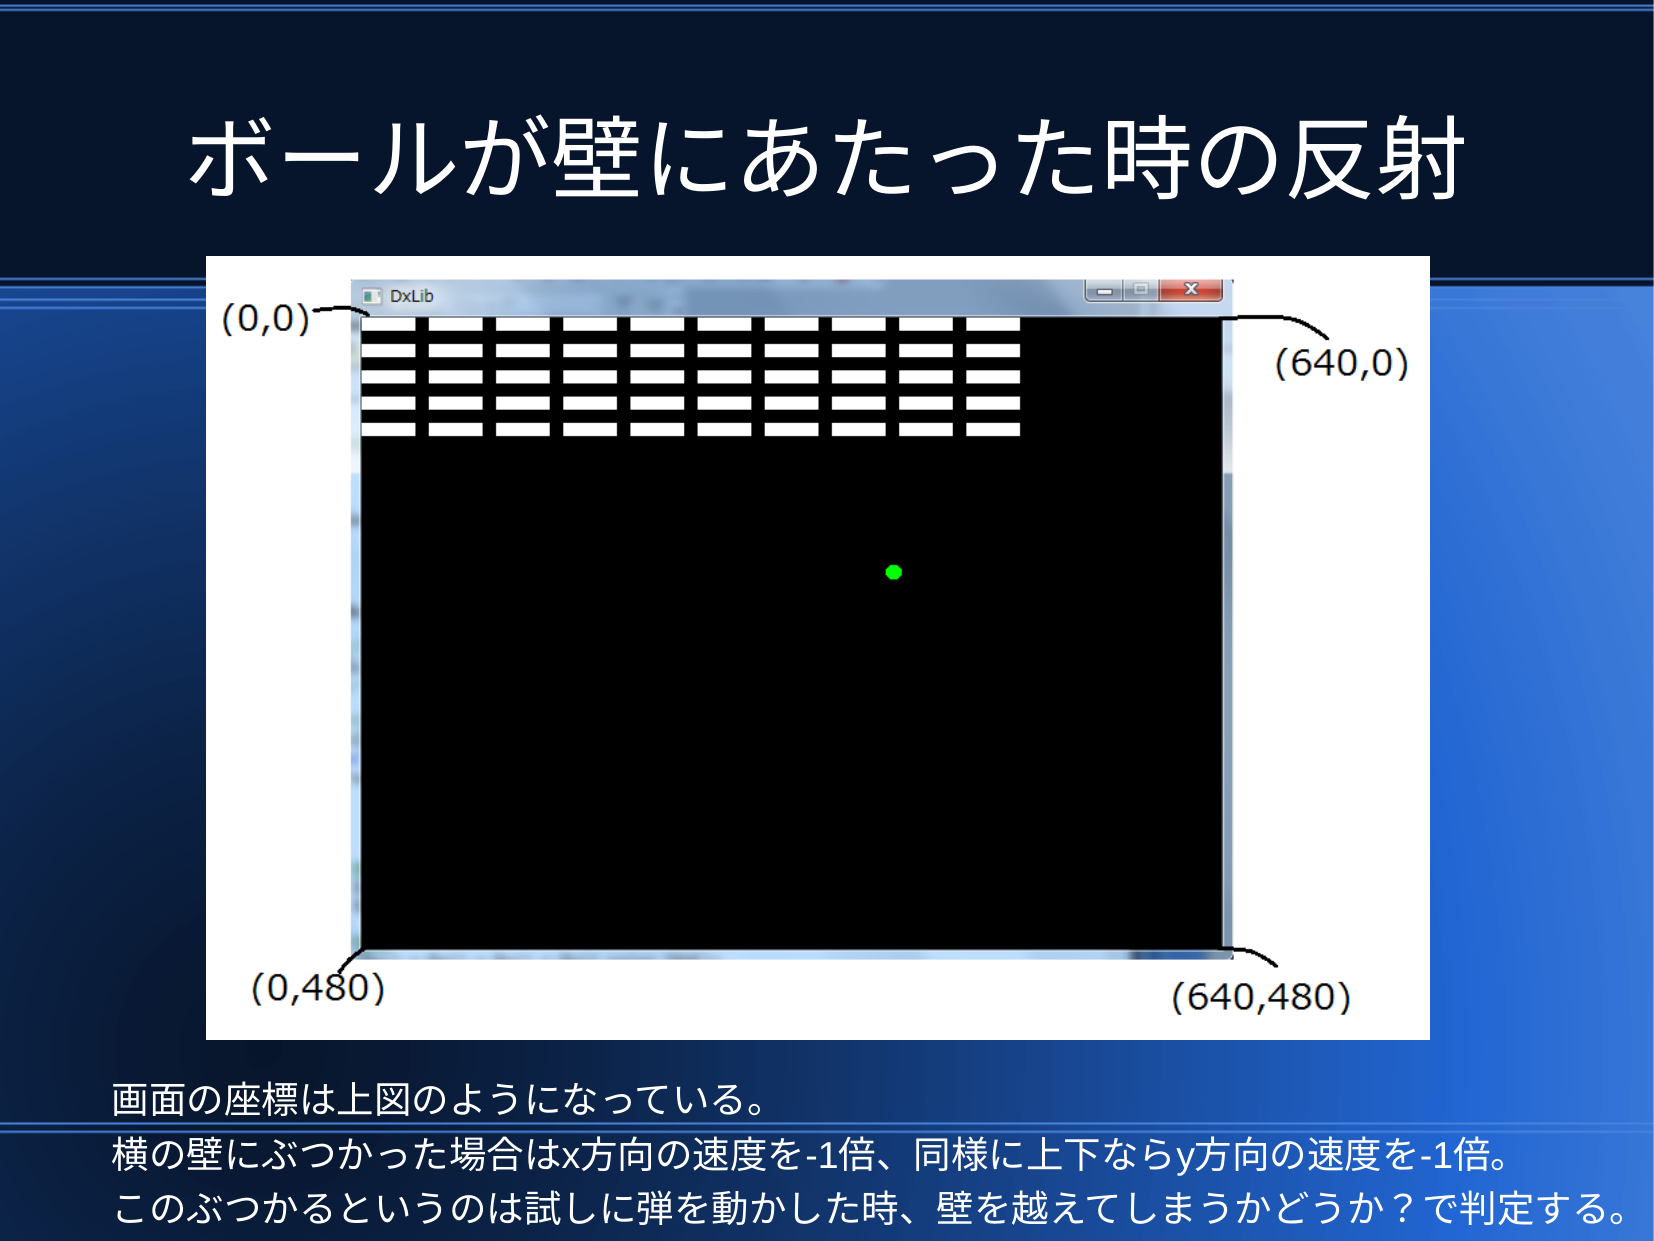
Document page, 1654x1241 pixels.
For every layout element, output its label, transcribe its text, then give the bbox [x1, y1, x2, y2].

text_box 画面の座標は上図のようになっている。 横の壁にぶつかった場合はx方向の速度を-1倍、同様に上下ならy方向の速度を-1倍。 このぶつかるというのは試しに弾を動かした時、壁を越えてしまうかどうか？で判定する。 [96, 1062, 1512, 1195]
picture [0, 0, 1654, 1241]
title ボールが壁にあたった時の反射 [82, 49, 1571, 257]
